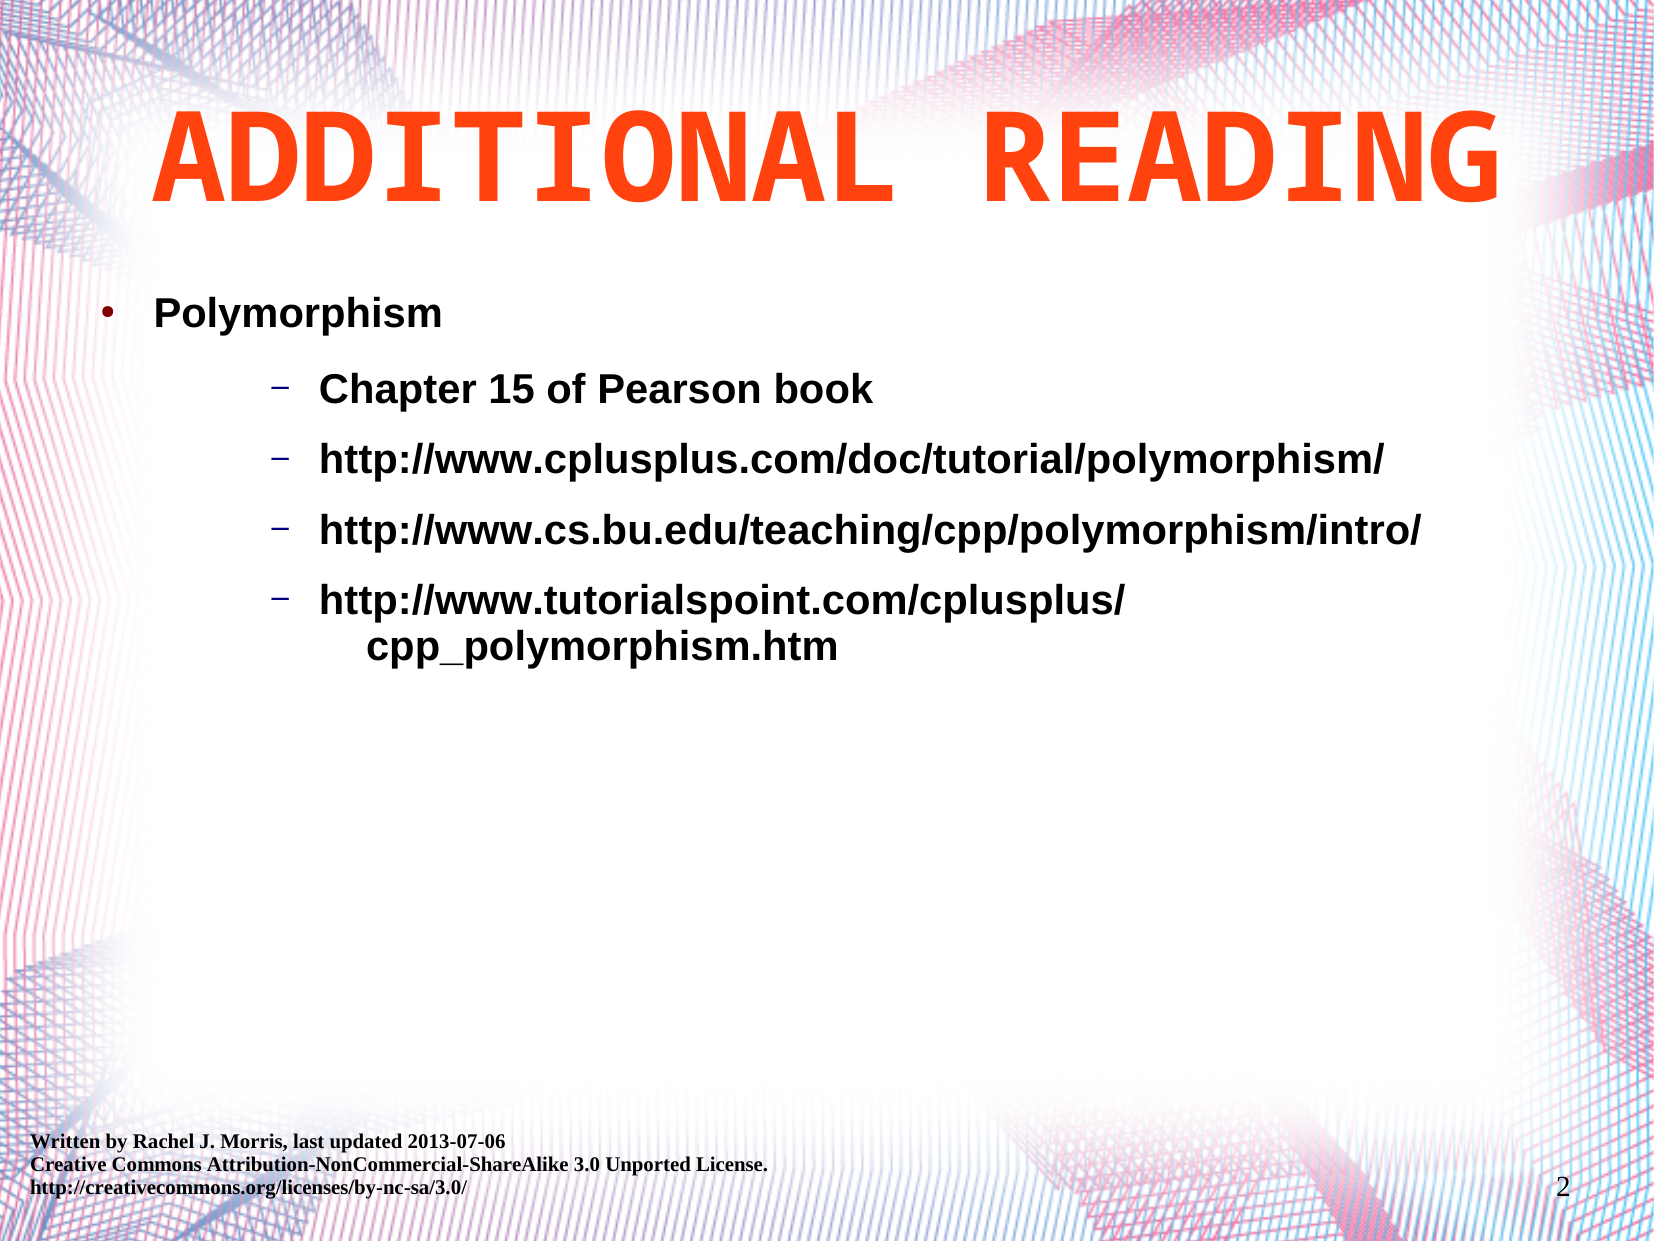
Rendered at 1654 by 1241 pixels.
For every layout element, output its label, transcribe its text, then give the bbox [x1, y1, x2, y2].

picture [0, 0, 1654, 1241]
title ADDITIONAL READING [82, 49, 1571, 257]
list Polymorphism Chapter 15 of Pearson book http://www.cplusplus.com/doc/tutorial/polymorphism/ http://www.cs.bu.edu/teaching/cpp/polymorphism/intro/ http://www.tutorialspoint.com/cplusplus/cpp_polymorphism.htm [82, 290, 1571, 1010]
